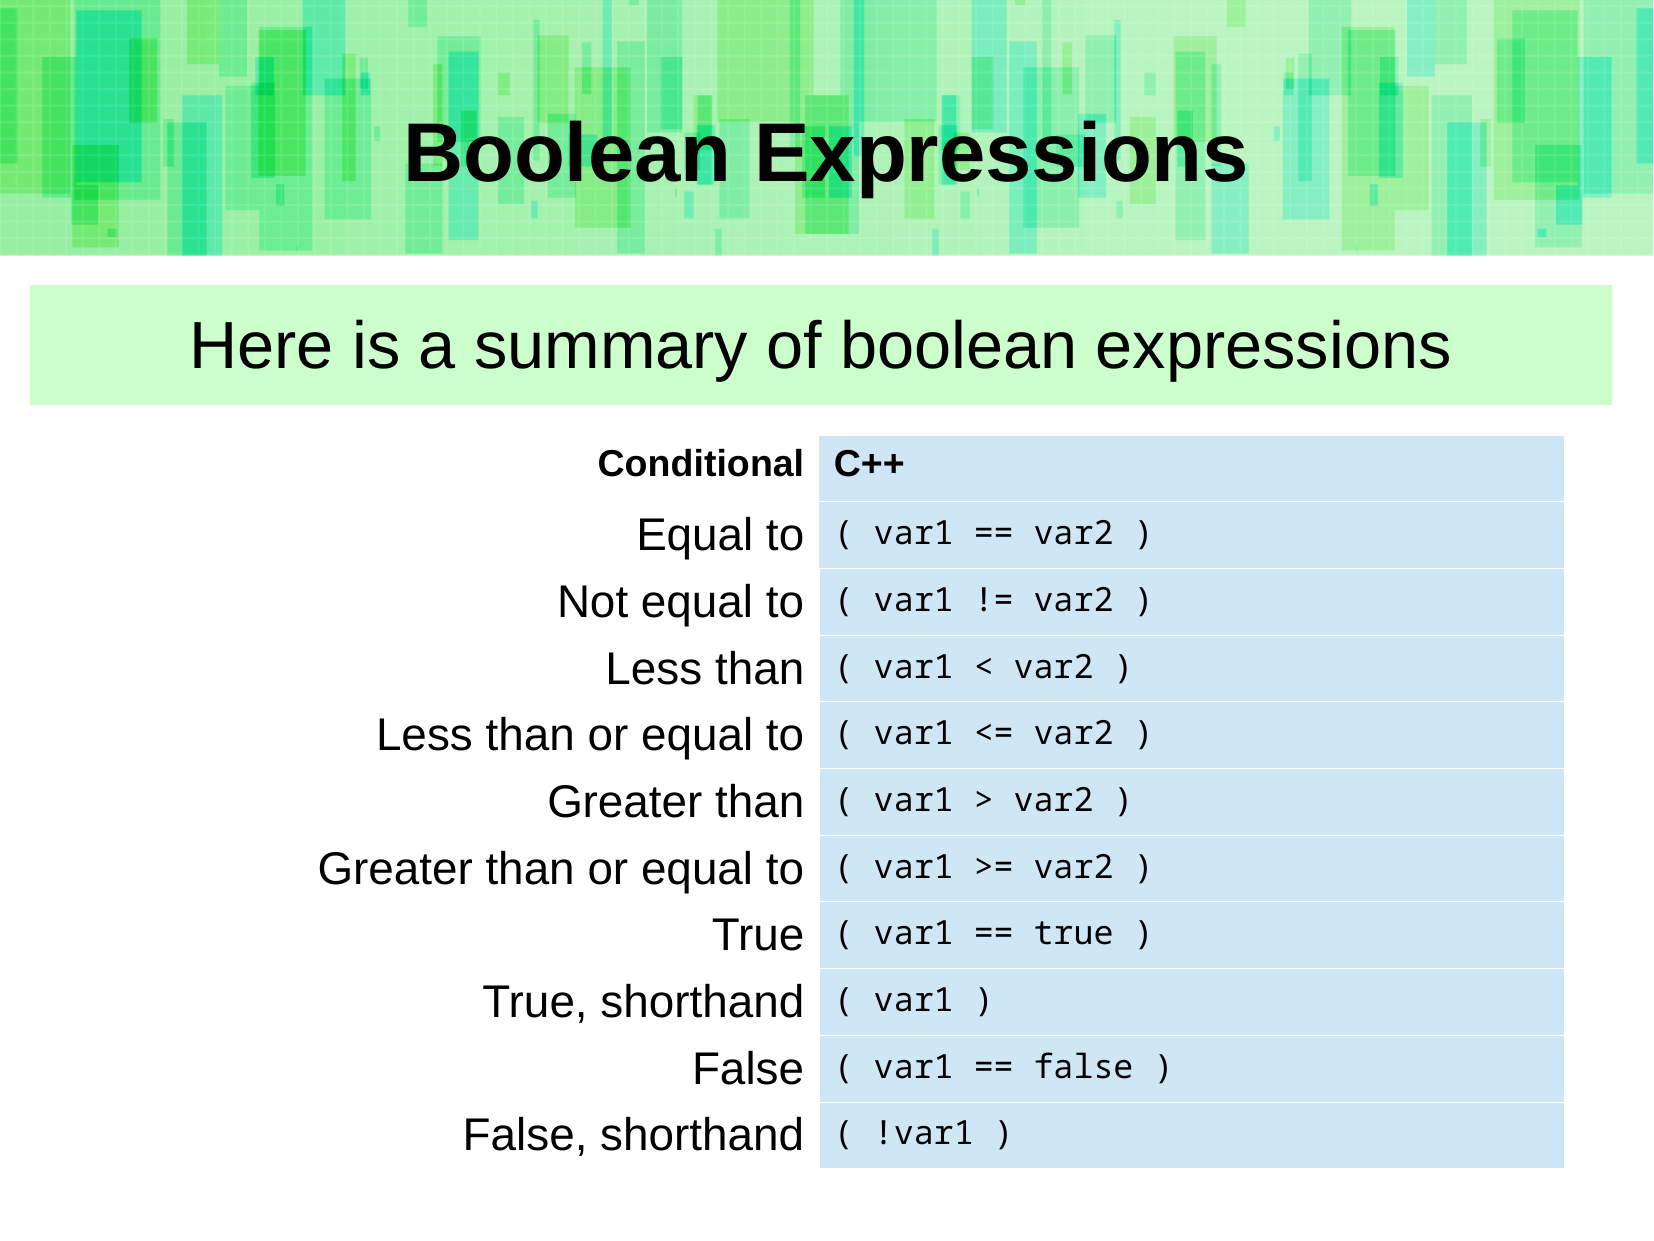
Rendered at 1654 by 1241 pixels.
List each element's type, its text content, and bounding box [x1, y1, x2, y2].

table_cell Not equal to [76, 569, 819, 635]
table_cell ( var1 <= var2 ) [820, 702, 1564, 768]
table_cell True [76, 902, 819, 968]
table_cell ( var1 == false ) [820, 1036, 1564, 1102]
table_cell ( !var1 ) [820, 1103, 1564, 1168]
picture [0, 0, 1654, 1241]
table_cell Less than [76, 636, 819, 701]
table_cell False, shorthand [76, 1103, 819, 1168]
table_cell ( var1 > var2 ) [820, 769, 1564, 835]
table_cell False [76, 1036, 819, 1102]
table_cell Equal to [76, 502, 819, 568]
table_cell ( var1 != var2 ) [820, 569, 1564, 635]
table_cell ( var1 ) [820, 969, 1564, 1035]
table_cell Greater than or equal to [76, 836, 819, 901]
table_cell ( var1 == true ) [820, 902, 1564, 968]
table_header C++ [819, 436, 1564, 501]
table_cell Less than or equal to [76, 702, 819, 768]
table_cell ( var1 == var2 ) [819, 502, 1564, 568]
table_cell ( var1 >= var2 ) [820, 836, 1564, 901]
table_header Conditional [76, 436, 819, 501]
title Boolean Expressions [82, 49, 1571, 257]
table_cell True, shorthand [76, 969, 819, 1035]
table_cell ( var1 < var2 ) [820, 636, 1564, 701]
text_box Here is a summary of boolean expressions [30, 285, 1613, 406]
table_cell Greater than [76, 769, 819, 835]
